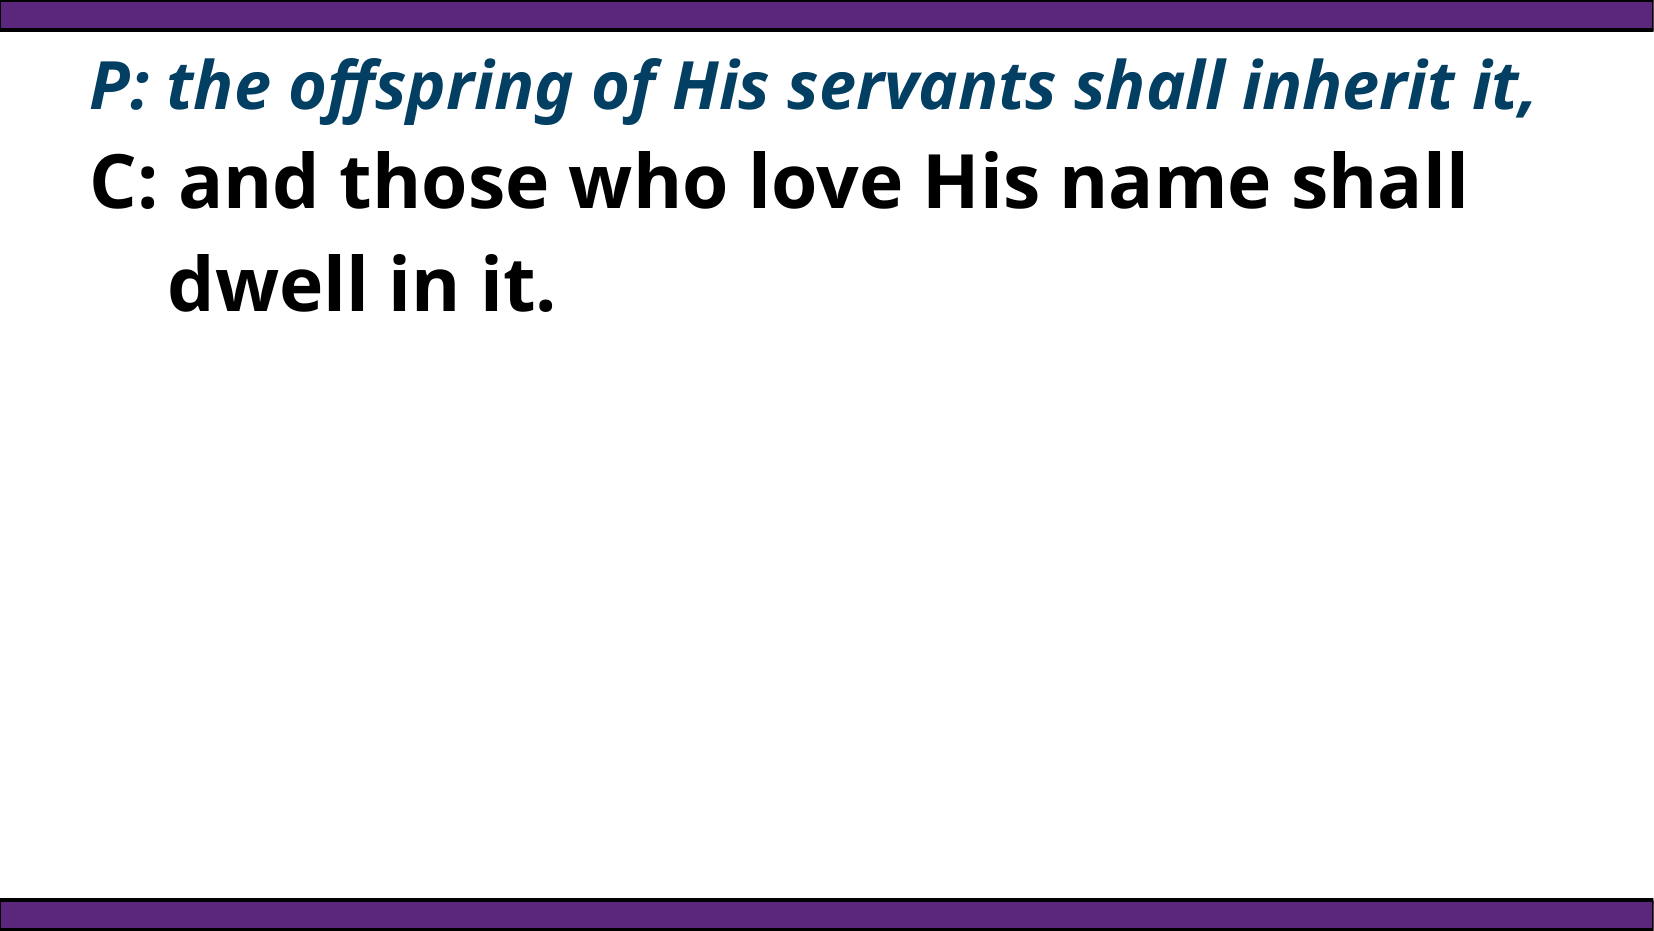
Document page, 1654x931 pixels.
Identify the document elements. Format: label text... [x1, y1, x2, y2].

text_box [0, 0, 1654, 31]
text_box [0, 900, 1654, 931]
picture [0, 31, 1654, 900]
text_box P: the offspring of His servants shall inherit it, C: and those who love His name shall dwell in it. [75, 30, 1576, 348]
